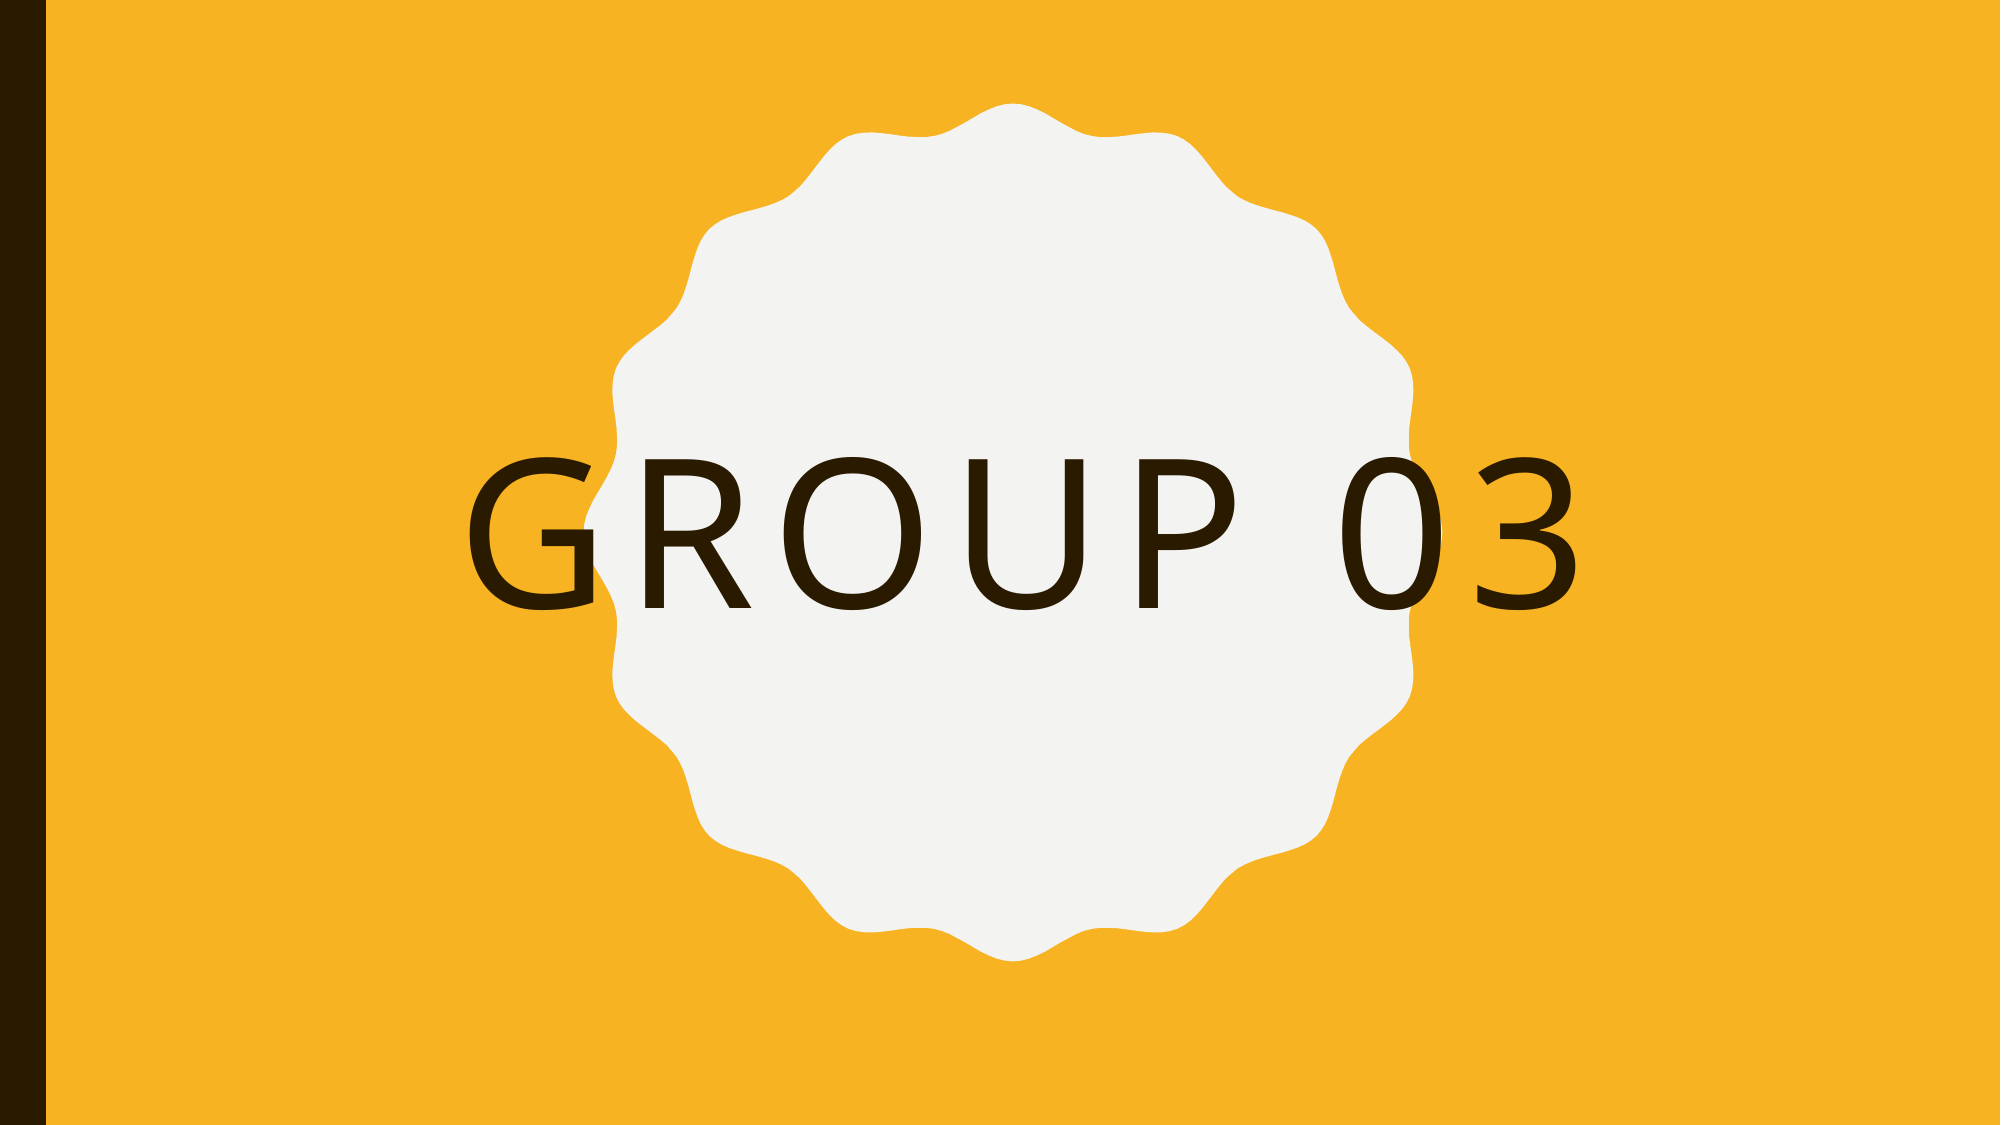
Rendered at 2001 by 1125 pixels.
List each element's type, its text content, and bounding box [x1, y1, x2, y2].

title Group 03 [176, 180, 1870, 902]
